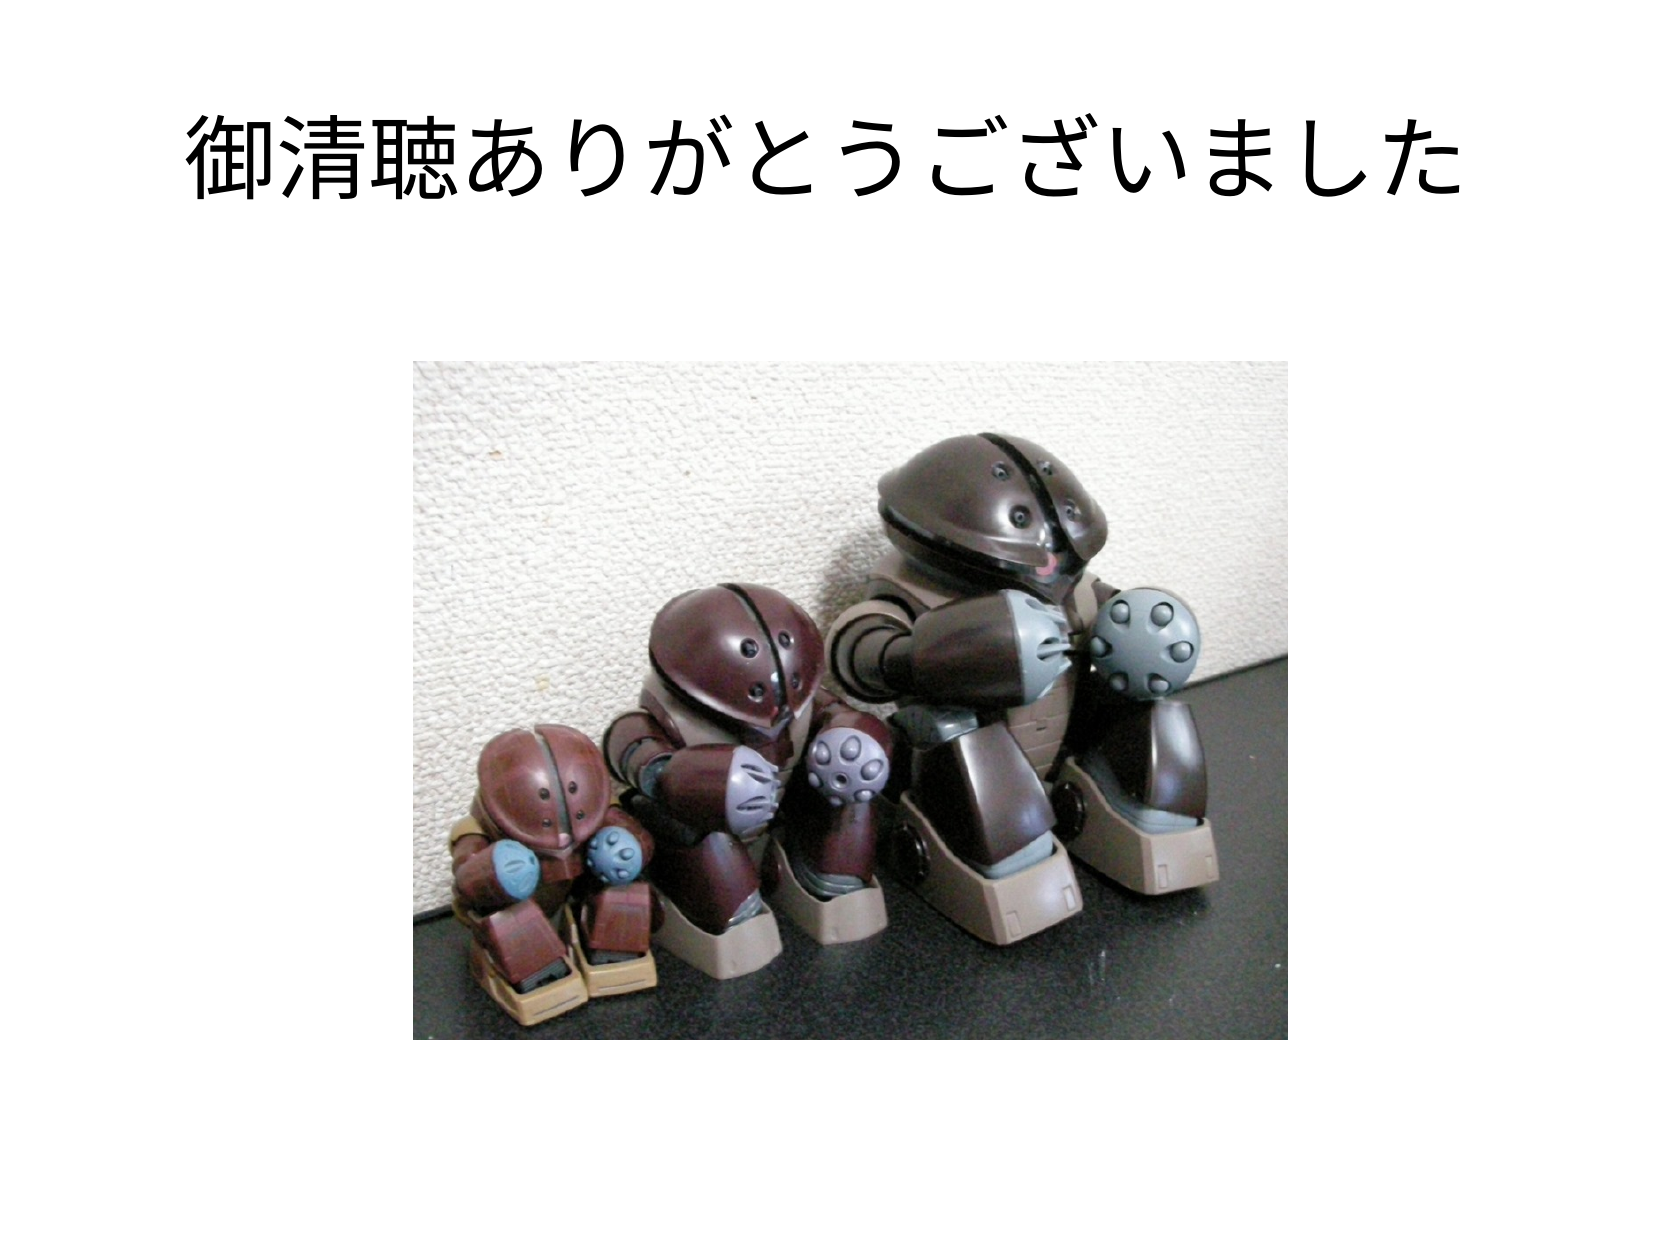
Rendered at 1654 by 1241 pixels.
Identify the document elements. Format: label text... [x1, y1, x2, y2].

picture [413, 361, 1288, 1040]
title 御清聴ありがとうございました [82, 49, 1571, 257]
